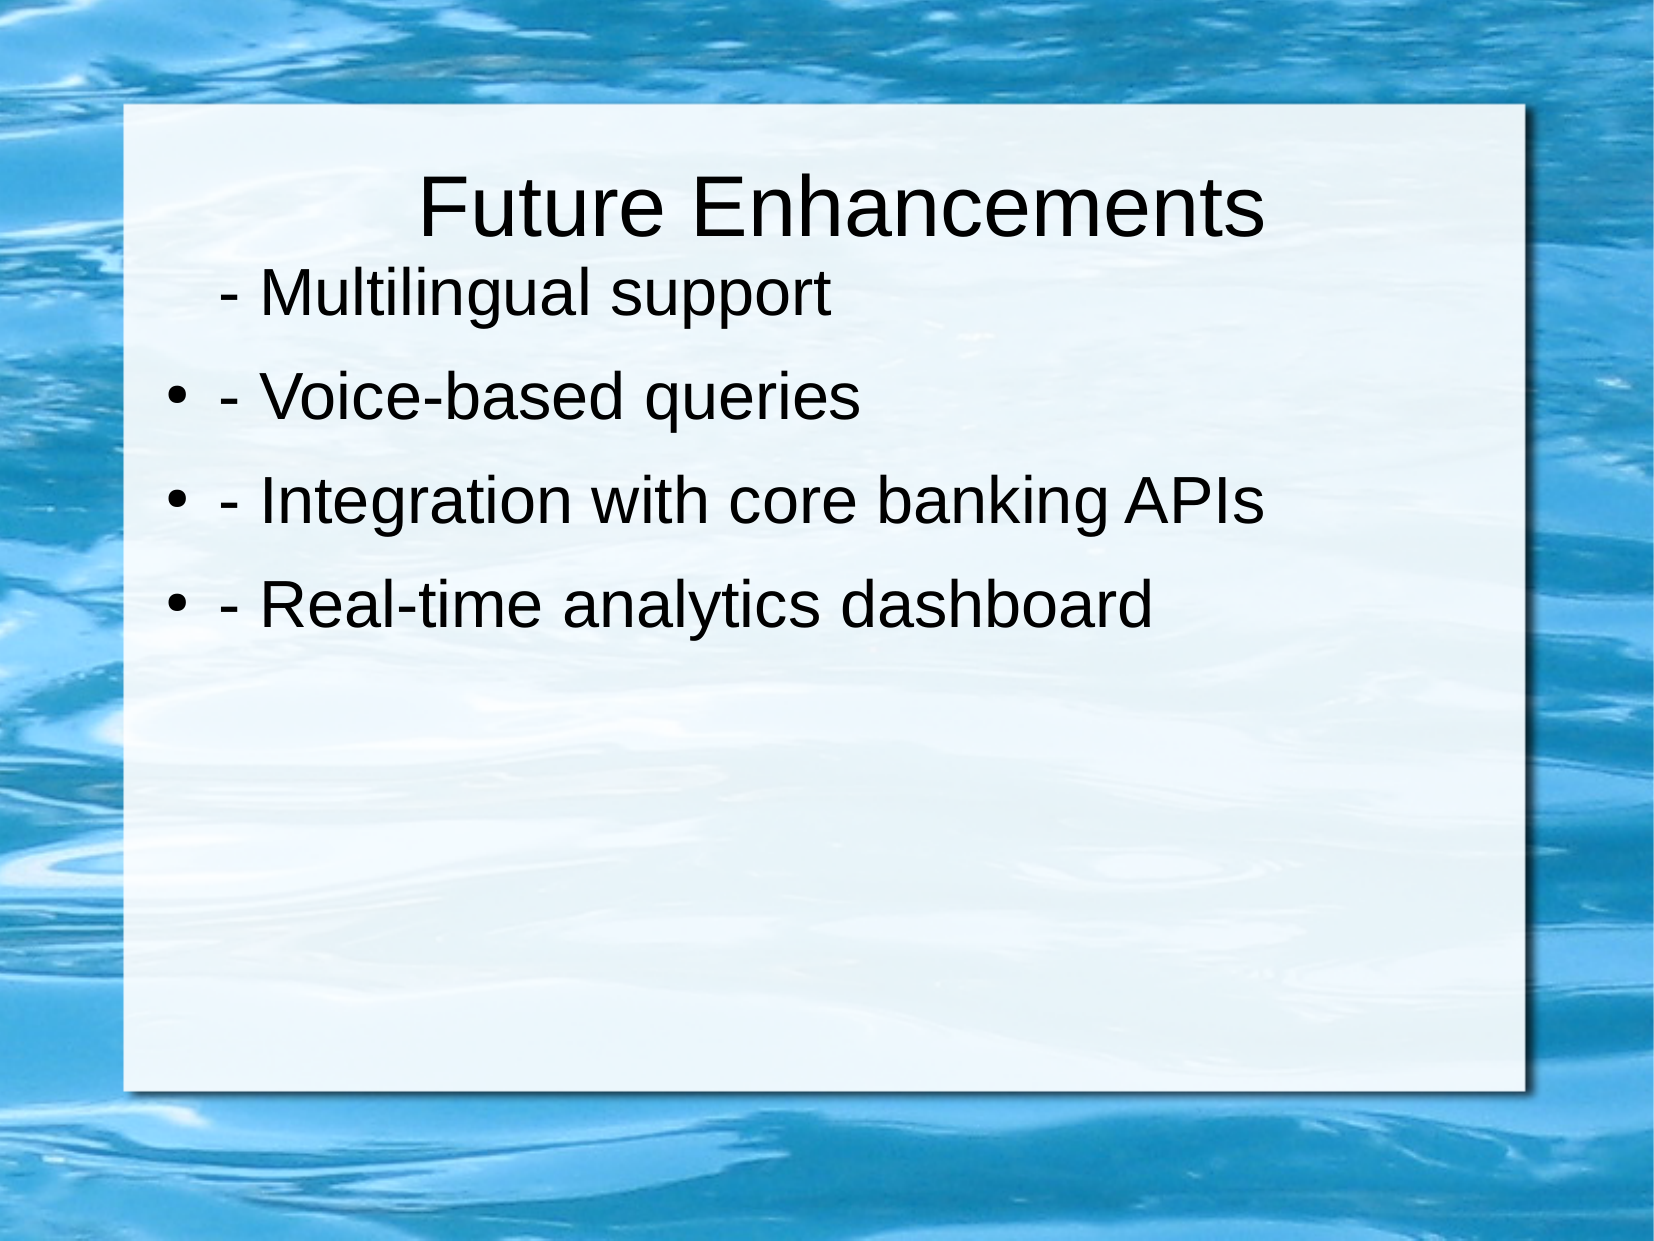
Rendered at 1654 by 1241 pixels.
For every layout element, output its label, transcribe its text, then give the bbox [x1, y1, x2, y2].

list - Multilingual support - Voice-based queries - Integration with core banking APIs - Real-time analytics dashboard [147, 255, 1506, 1216]
picture [0, 0, 1654, 1241]
title Future Enhancements [147, 118, 1506, 255]
